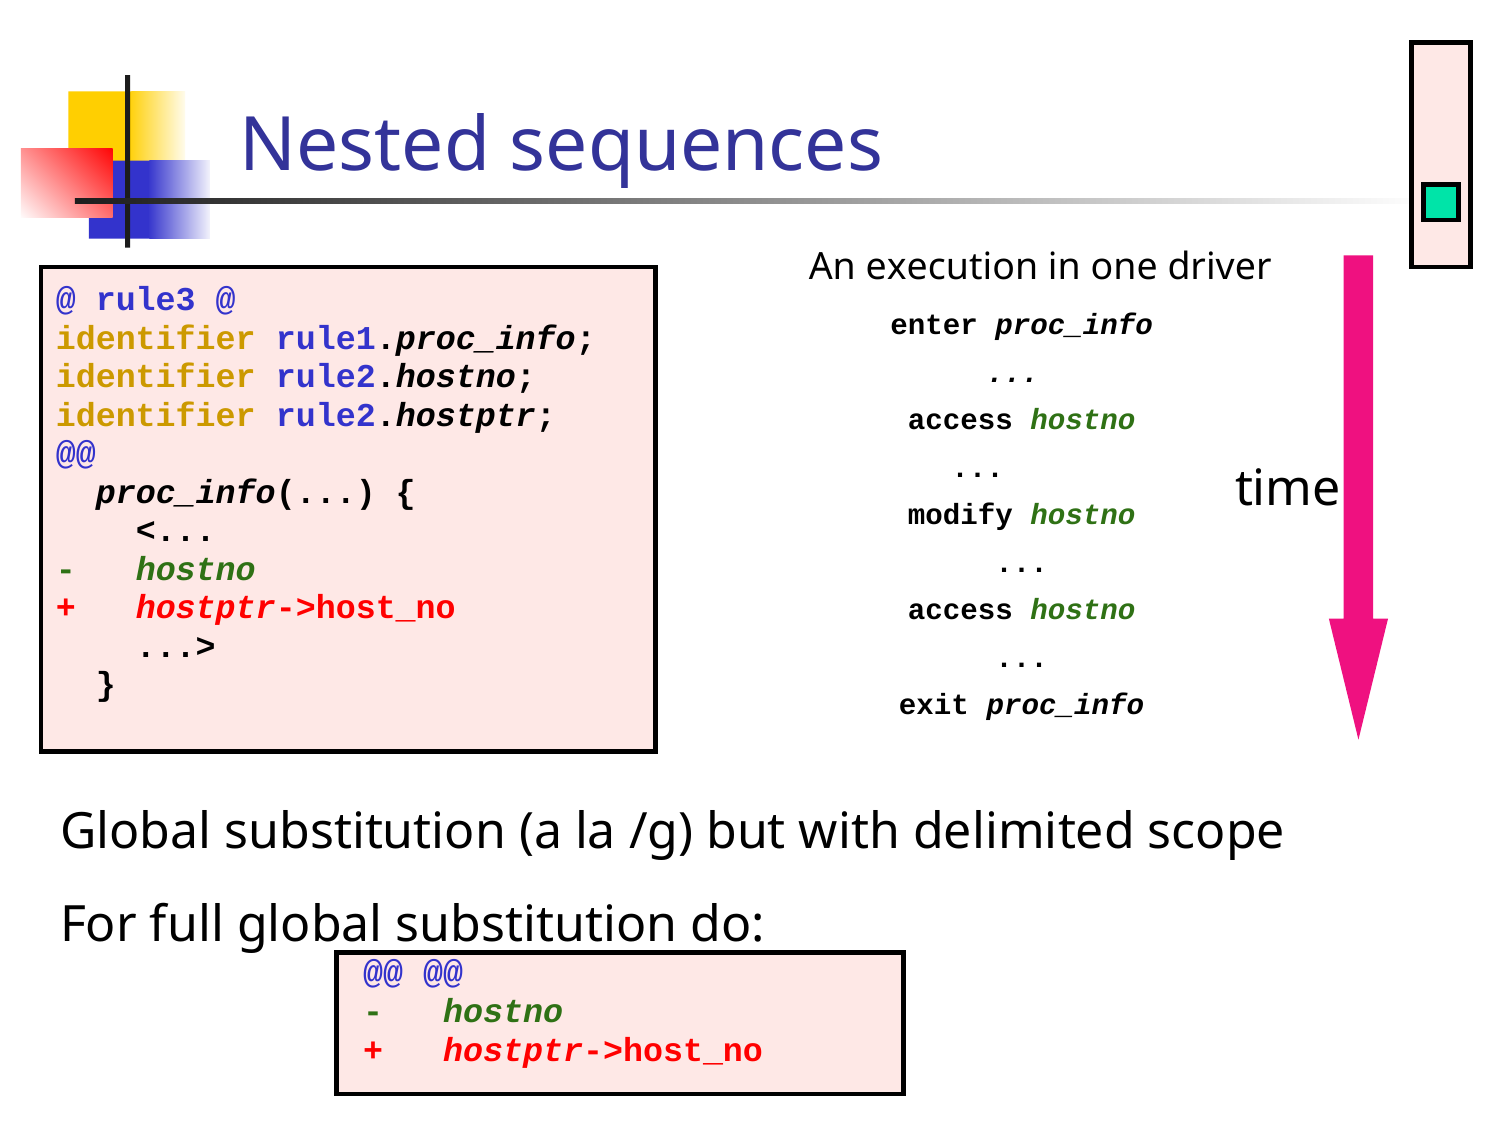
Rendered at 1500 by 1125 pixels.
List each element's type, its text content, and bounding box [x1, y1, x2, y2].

text_box [1343, 255, 1374, 444]
text_box [1328, 529, 1389, 740]
text_box @@ @@ - hostno + hostptr->host_no [348, 952, 1105, 1083]
text_box [336, 964, 904, 1094]
text_box An execution in one driver [731, 231, 1350, 299]
text_box time [1220, 444, 1481, 529]
text_box [1411, 42, 1471, 268]
text_box [41, 267, 656, 278]
text_box Global substitution (a la /g) but with delimited scope For full global substitution do: [45, 786, 1426, 964]
text_box @ rule3 @ identifier rule1.proc_info; identifier rule2.hostno; identifier rule2.hostptr; @@ proc_info(...) { <... - hostno + hostptr->host_no ...> } [41, 278, 798, 752]
title Nested sequences [224, 12, 1500, 200]
text_box enter proc_info ... access hostno ... modify hostno ... access hostno ... exit proc_info [856, 302, 1188, 732]
